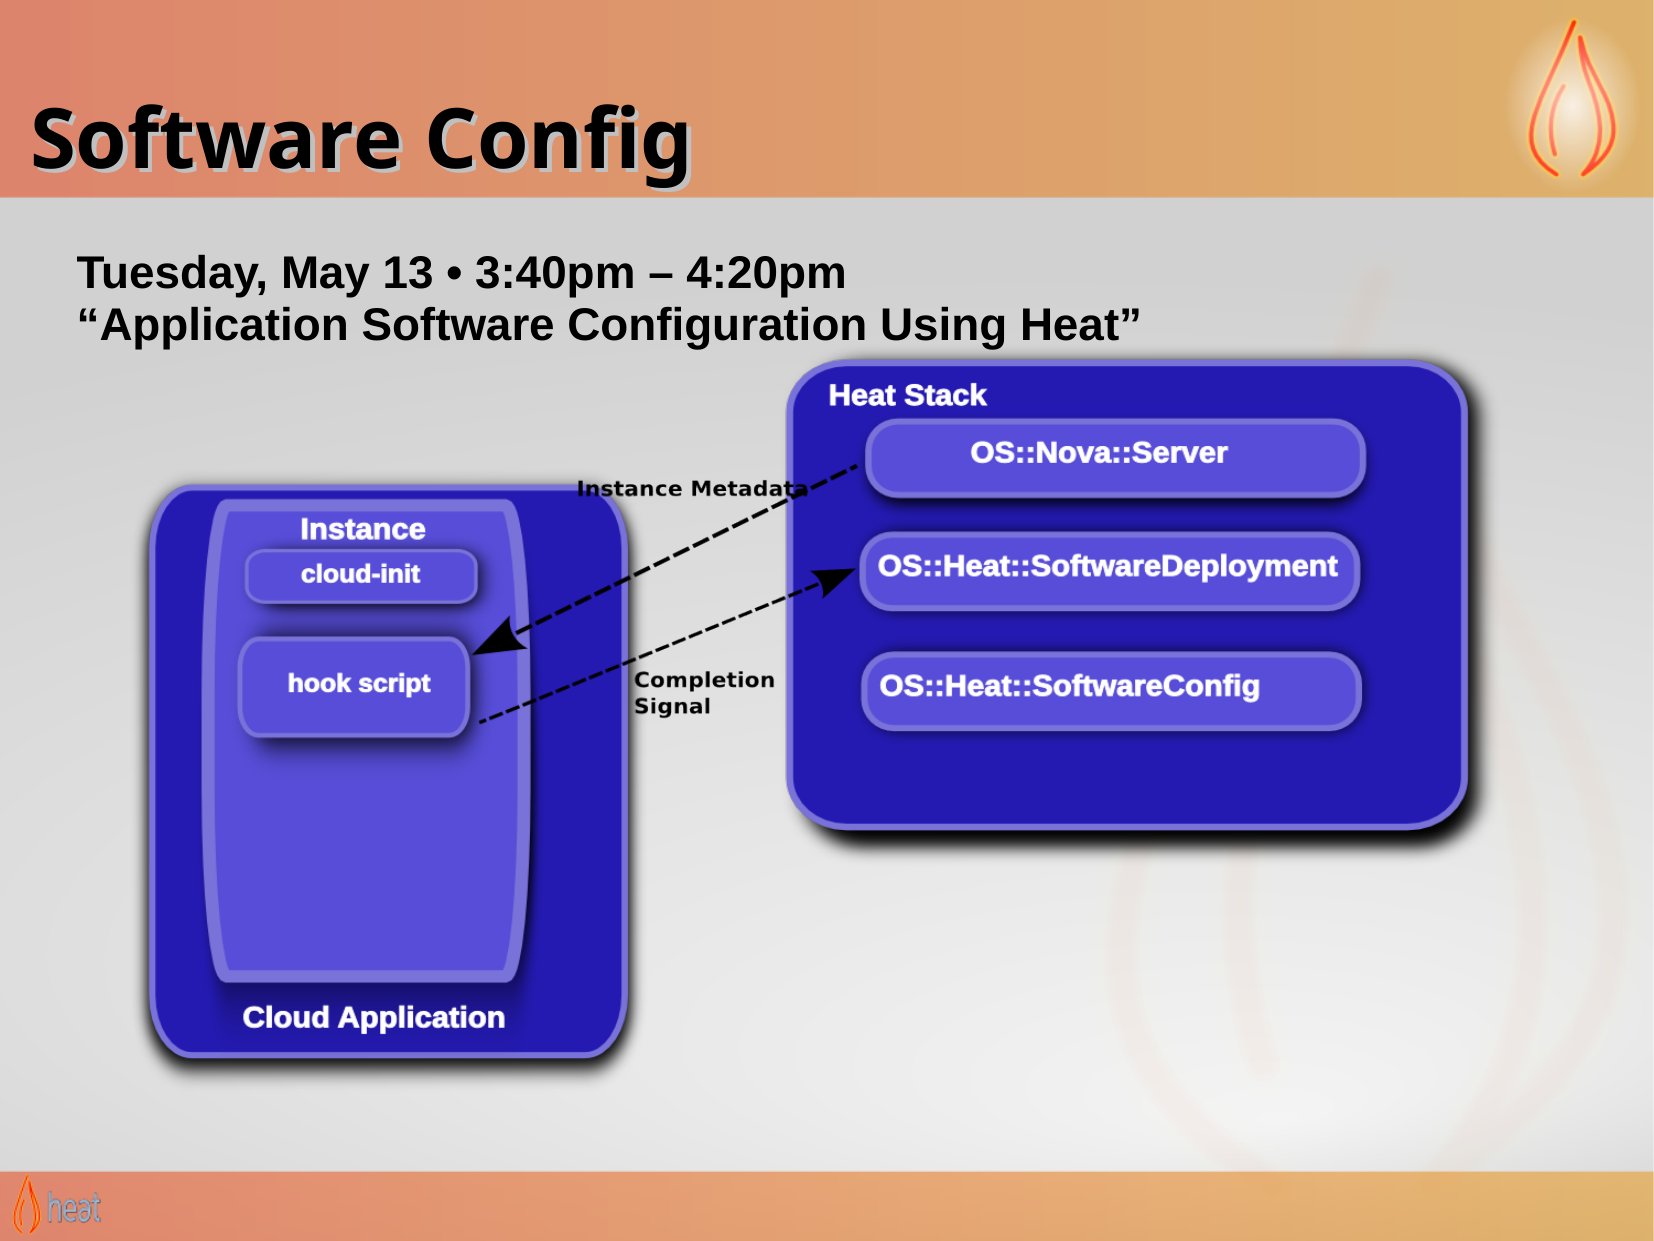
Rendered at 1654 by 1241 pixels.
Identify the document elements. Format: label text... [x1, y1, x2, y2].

text_box Tuesday, May 13 • 3:40pm – 4:20pm “Application Software Configuration Using Heat” [61, 240, 1158, 358]
picture [0, 0, 1654, 1241]
title Software Config [30, 23, 1606, 249]
